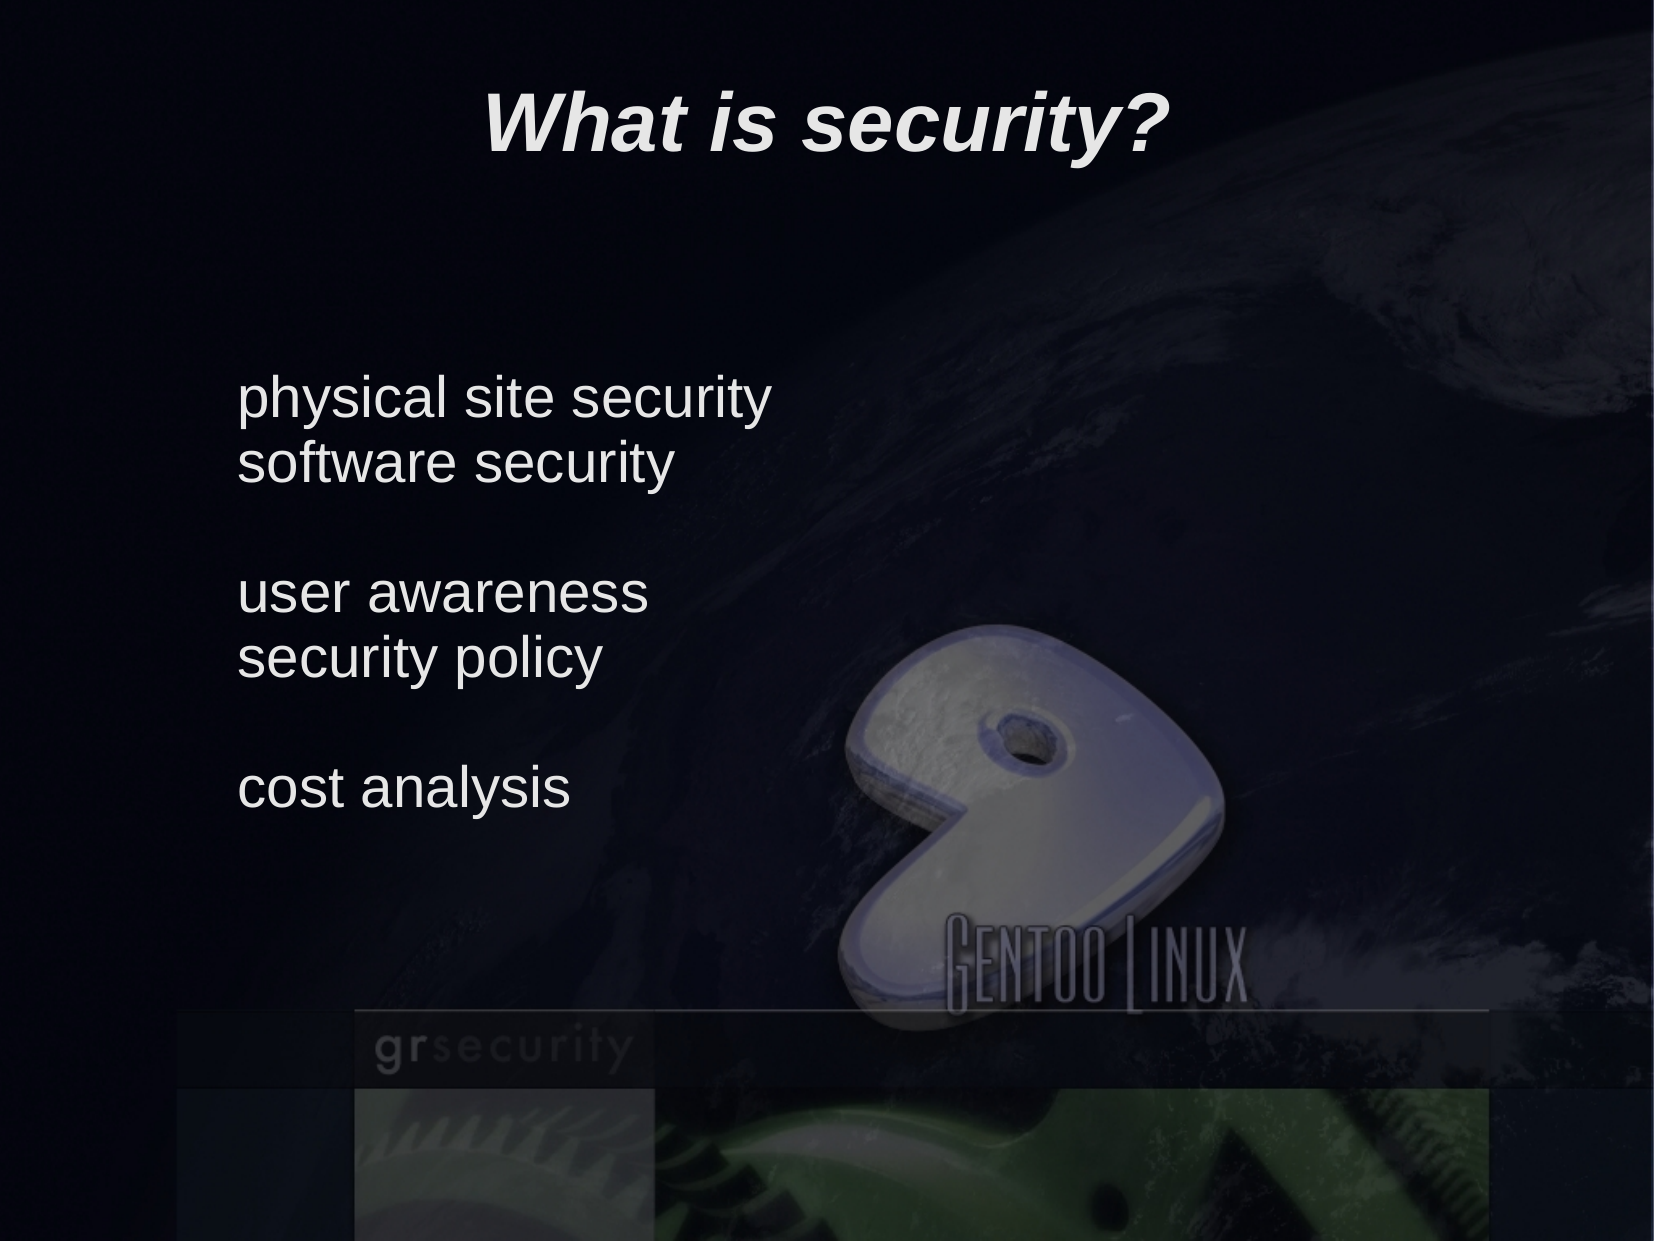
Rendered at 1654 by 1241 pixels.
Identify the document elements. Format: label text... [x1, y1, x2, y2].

picture [0, 0, 1654, 1241]
title What is security? [121, 19, 1534, 227]
list physical site security software security user awareness security policy cost analysis [178, 364, 1570, 1147]
